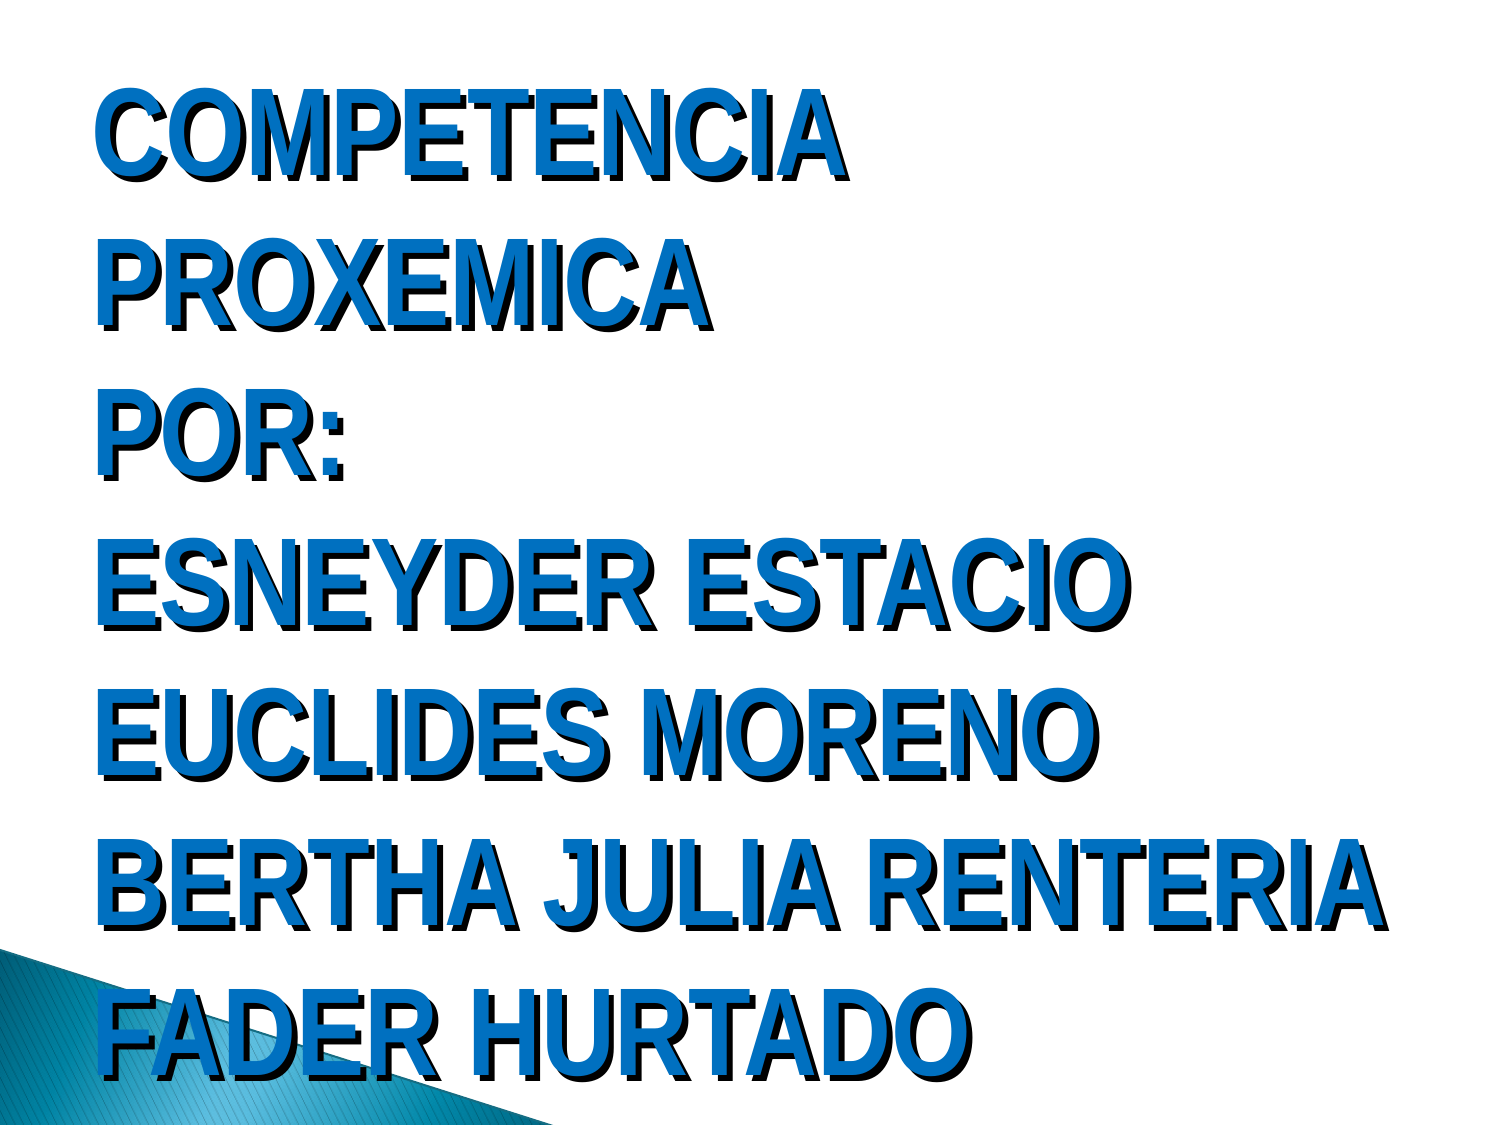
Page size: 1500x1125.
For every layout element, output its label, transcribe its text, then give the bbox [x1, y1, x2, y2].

title COMPETENCIA PROXEMICA POR: ESNEYDER ESTACIO EUCLIDES MORENO BERTHA JULIA RENTERIA FADER HURTADO [76, 42, 1436, 976]
